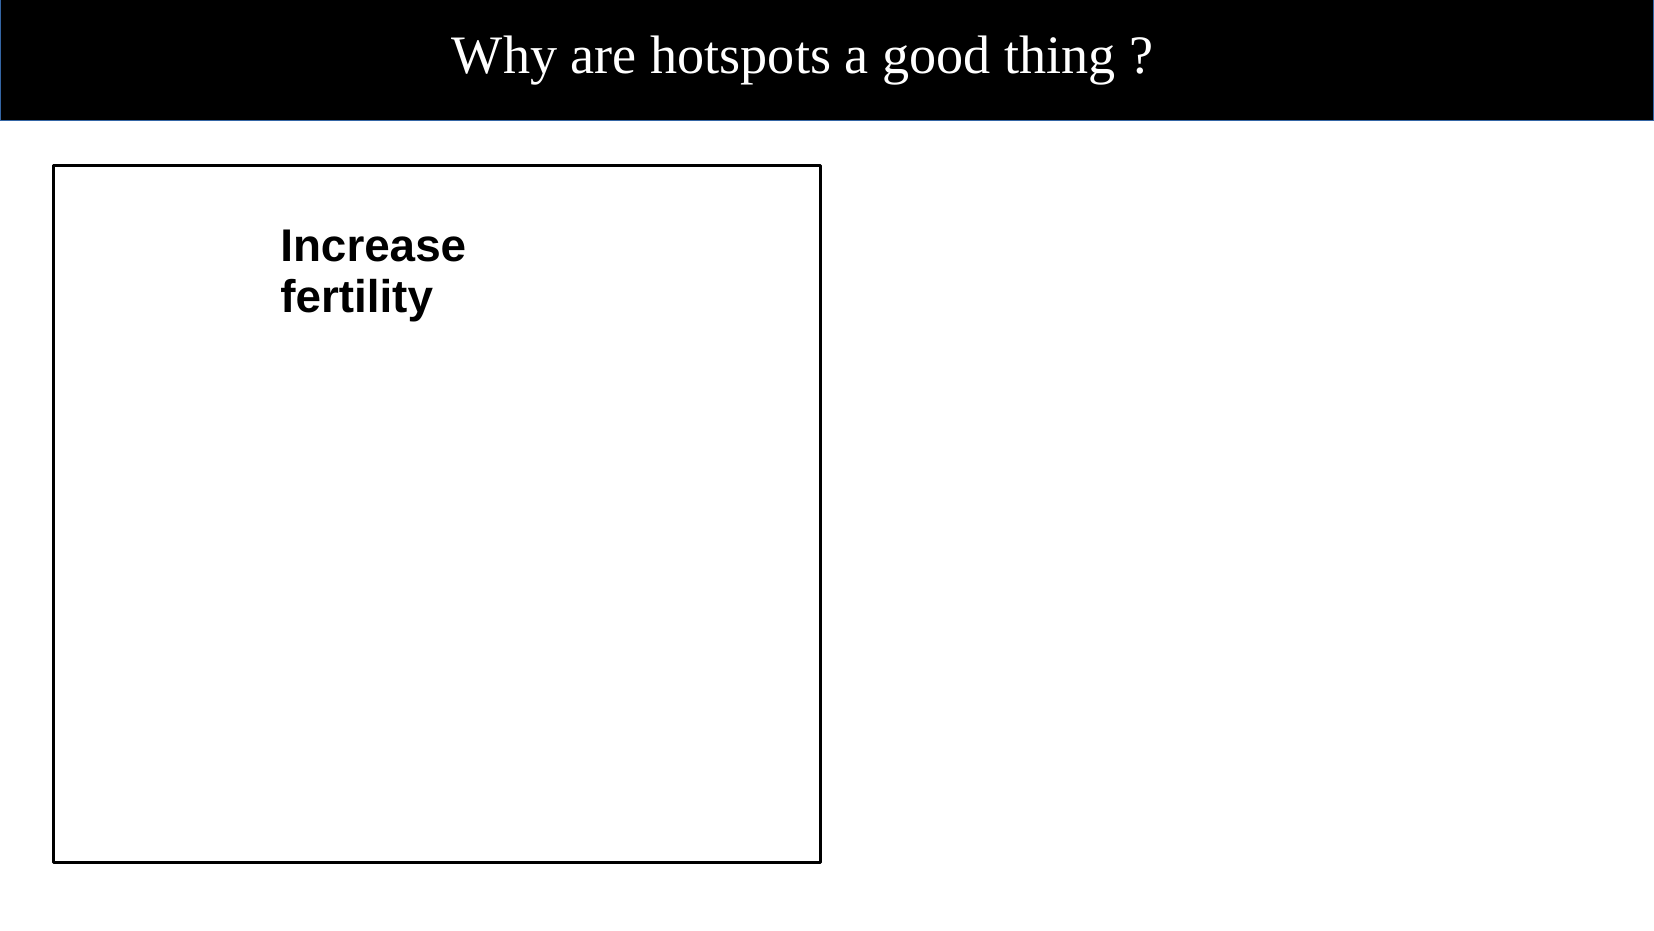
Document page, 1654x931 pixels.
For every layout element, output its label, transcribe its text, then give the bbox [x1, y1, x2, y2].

text_box [0, 0, 1654, 121]
text_box Increase fertility [265, 212, 621, 279]
text_box Why are hotspots a good thing ? [437, 17, 1182, 153]
